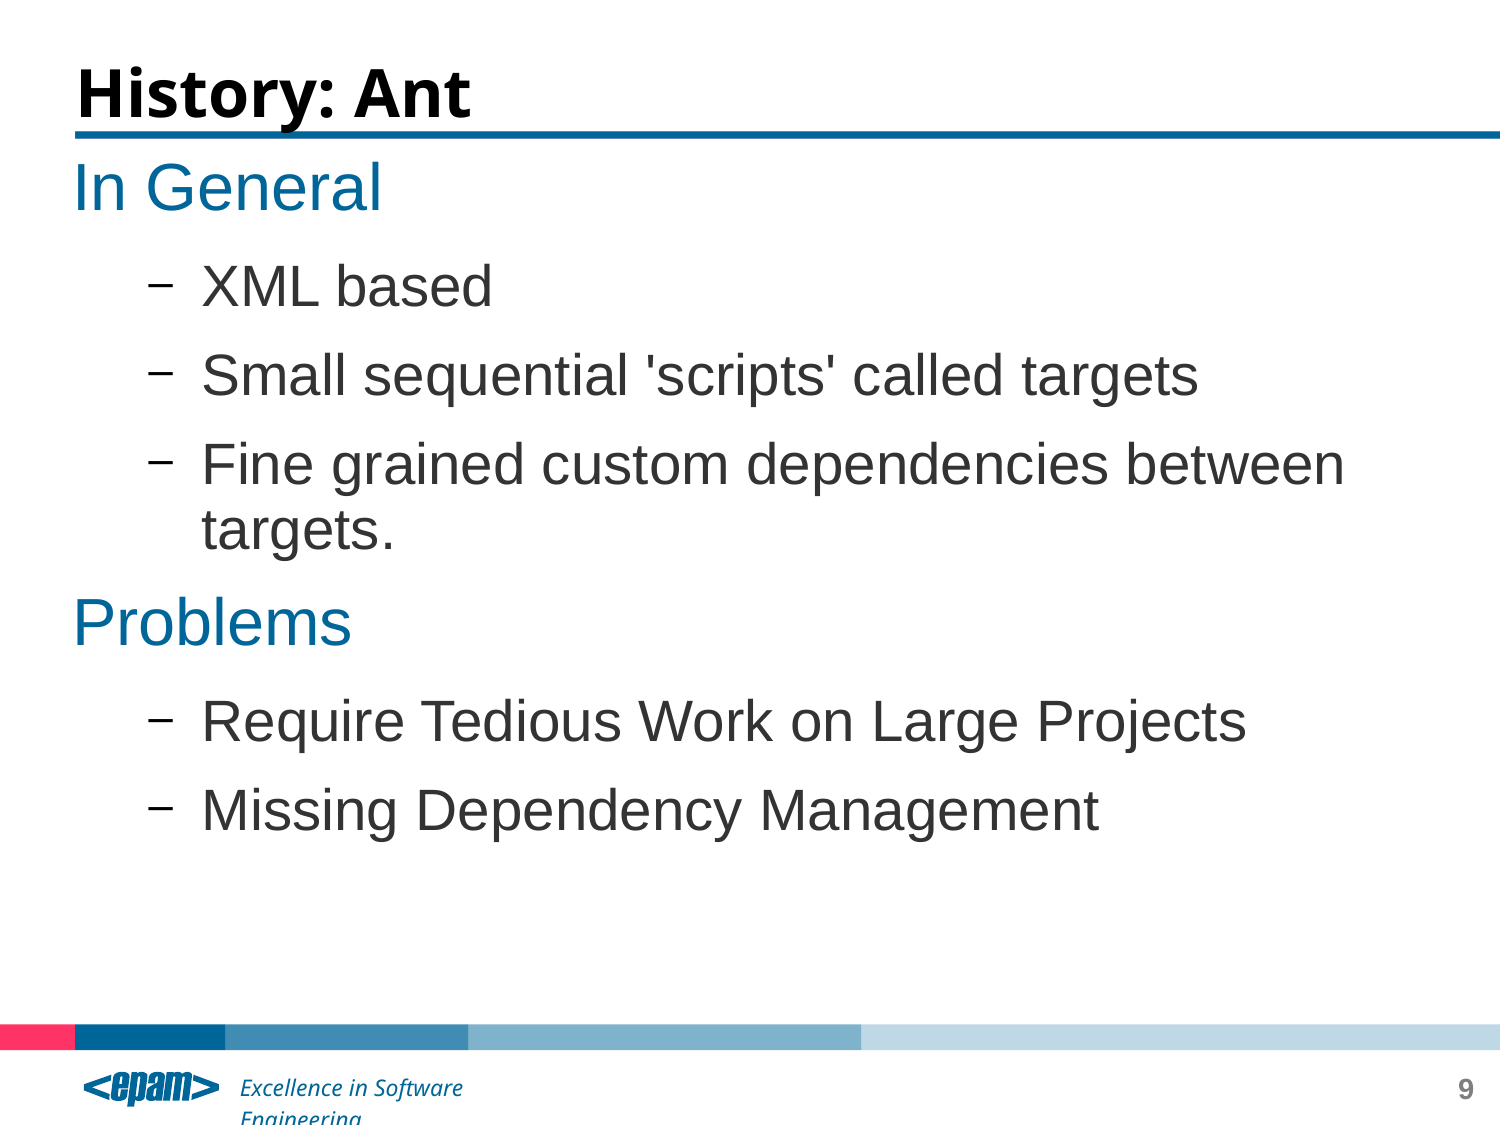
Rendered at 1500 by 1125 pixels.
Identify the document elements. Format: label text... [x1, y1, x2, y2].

text_box <number> [1395, 1070, 1475, 1125]
list In General XML based Small sequential 'scripts' called targets Fine grained custom dependencies between targets. Problems Require Tedious Work on Large Projects Missing Dependency Management [60, 149, 1441, 1006]
title History: Ant [75, 44, 1425, 138]
